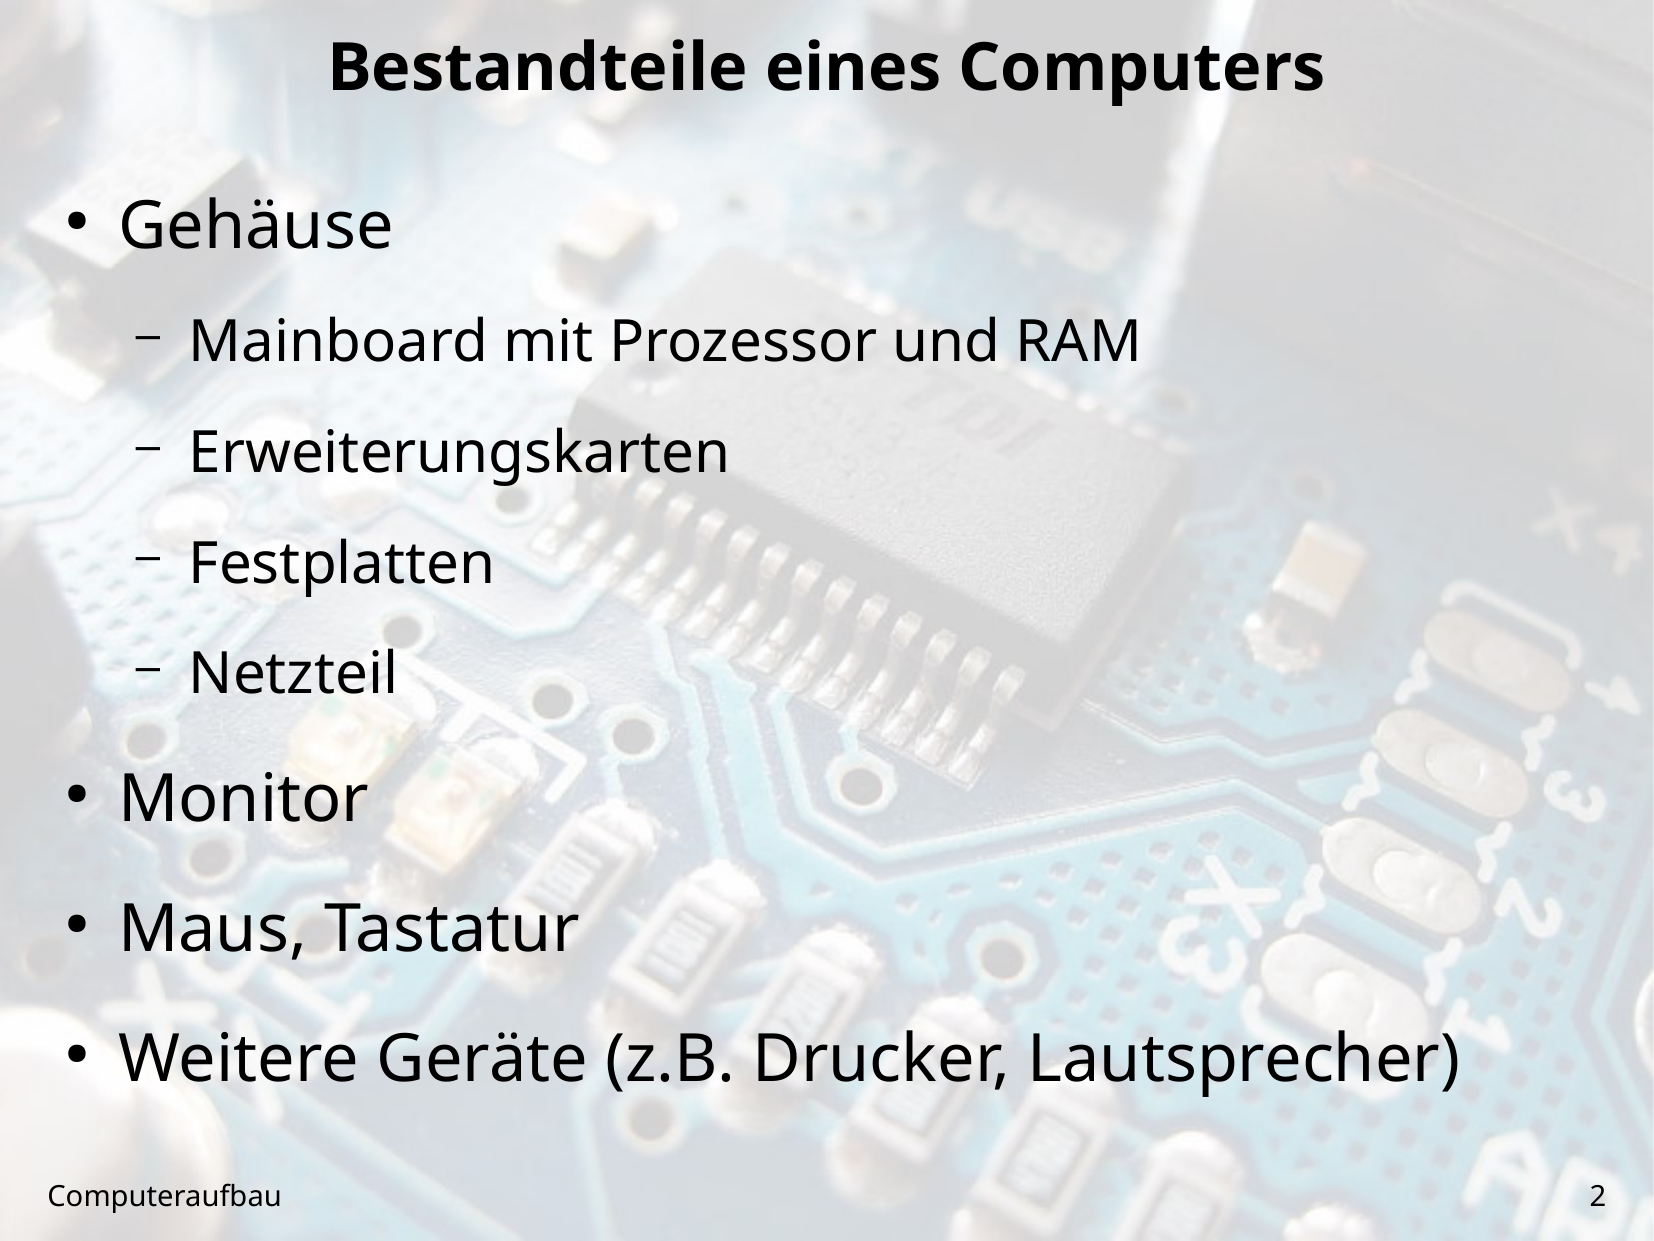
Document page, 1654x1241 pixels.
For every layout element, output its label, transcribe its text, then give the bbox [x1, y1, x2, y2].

title Bestandteile eines Computers [47, 11, 1607, 119]
list Gehäuse Mainboard mit Prozessor und RAM Erweiterungskarten Festplatten Netzteil Monitor Maus, Tastatur Weitere Geräte (z.B. Drucker, Lautsprecher) [47, 177, 1607, 1123]
picture [0, 0, 1654, 1241]
